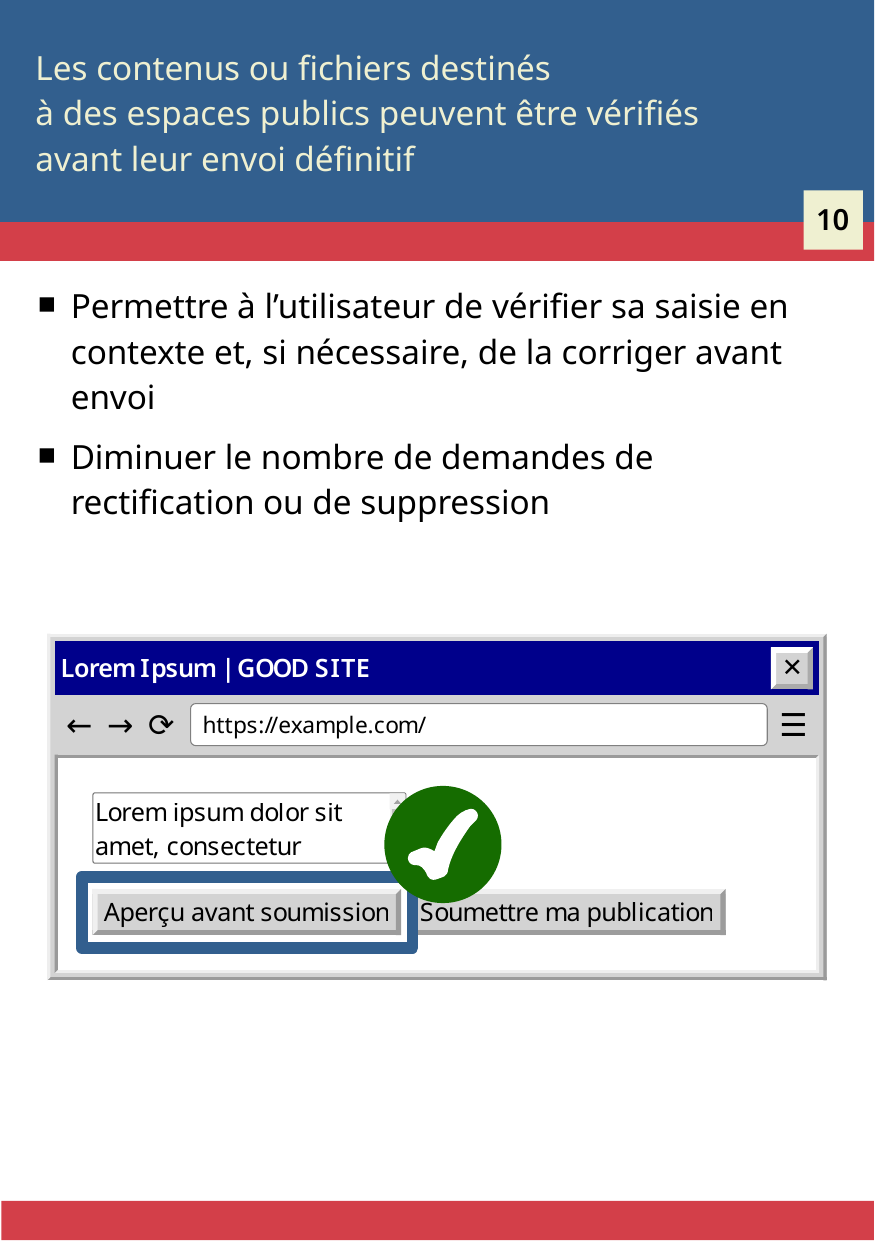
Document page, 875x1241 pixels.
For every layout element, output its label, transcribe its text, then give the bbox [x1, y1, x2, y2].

picture [47, 633, 827, 981]
text_box 10 [803, 188, 863, 249]
list Permettre à l’utilisateur de vérifier sa saisie en contexte et, si nécessaire, de la corriger avant envoi Diminuer le nombre de demandes de rectification ou de suppression [23, 283, 839, 1111]
title Les contenus ou fichiers destinés à des espaces publics peuvent être vérifiés avant leur envoi définitif [35, 13, 839, 213]
